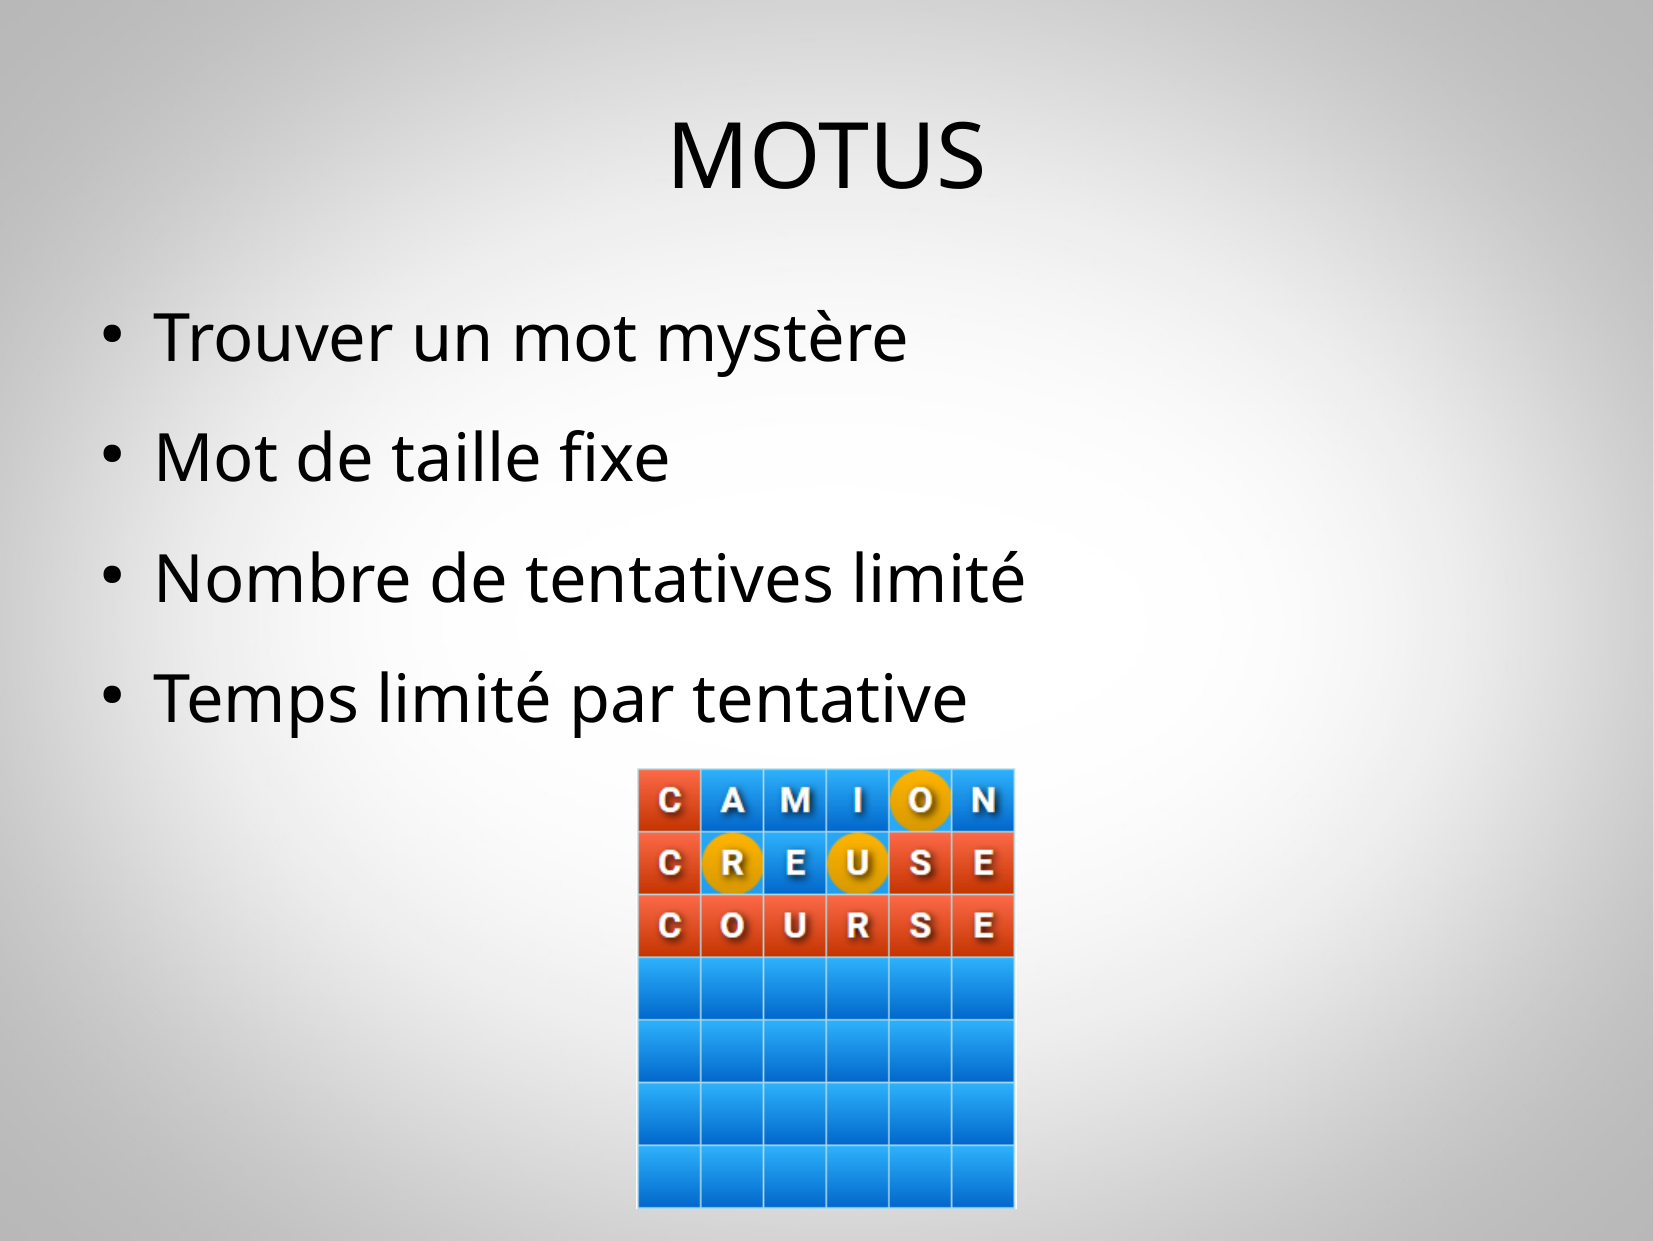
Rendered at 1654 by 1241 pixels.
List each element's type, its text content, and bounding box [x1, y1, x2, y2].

picture [0, 0, 1654, 1241]
list Trouver un mot mystère Mot de taille fixe Nombre de tentatives limité Temps limité par tentative [82, 290, 1571, 1010]
title MOTUS [82, 49, 1571, 257]
